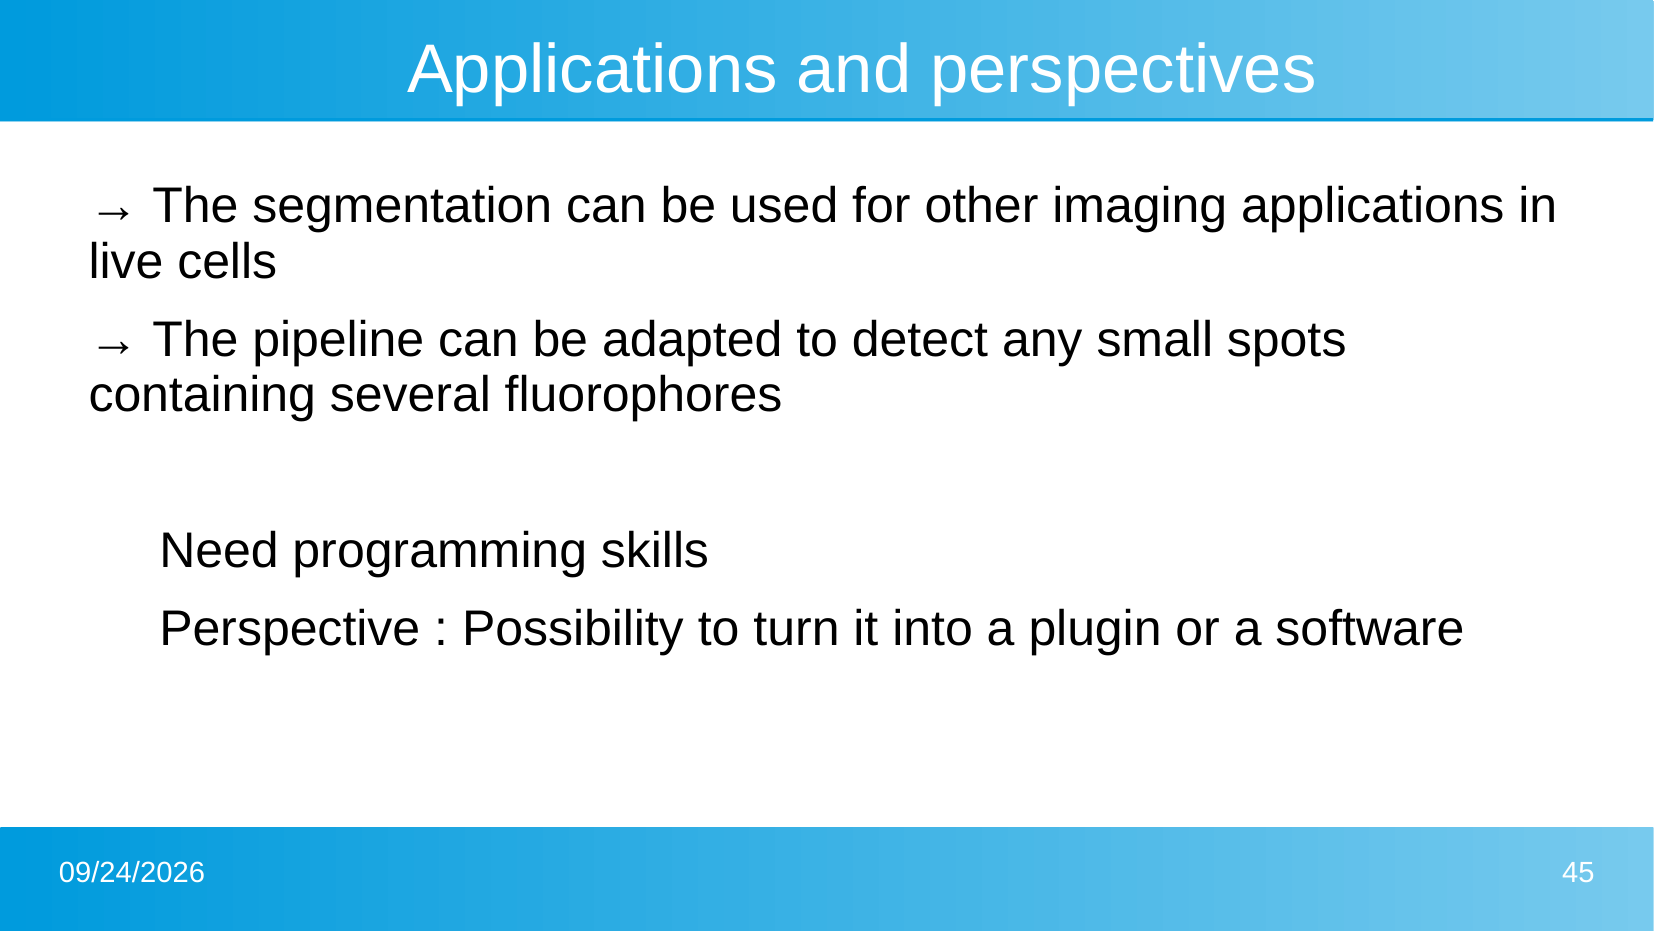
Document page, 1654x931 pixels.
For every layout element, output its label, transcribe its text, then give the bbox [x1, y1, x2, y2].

title Applications and perspectives [59, 29, 1595, 108]
list → The segmentation can be used for other imaging applications in live cells → The pipeline can be adapted to detect any small spots containing several fluorophores Need programming skills Perspective : Possibility to turn it into a plugin or a software [88, 177, 1565, 266]
